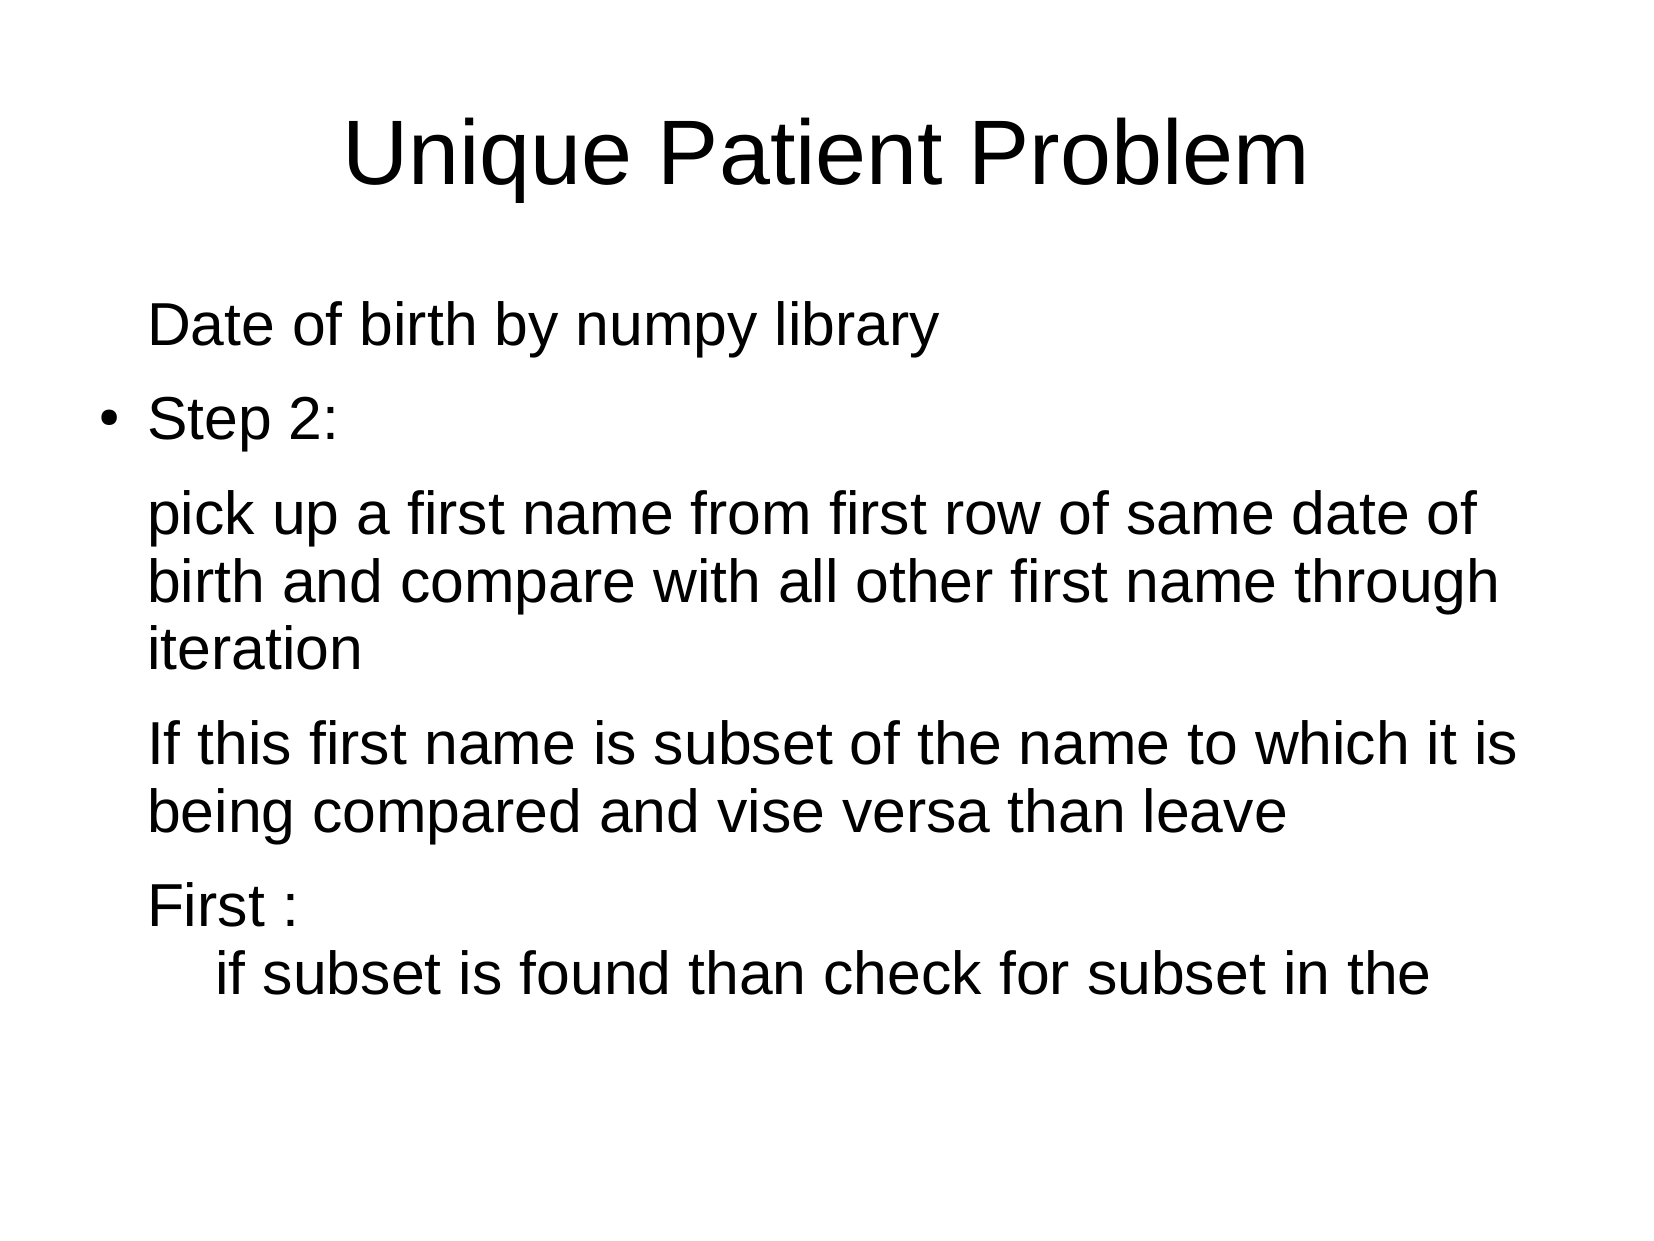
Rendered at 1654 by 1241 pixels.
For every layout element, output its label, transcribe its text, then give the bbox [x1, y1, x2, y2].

list Date of birth by numpy library Step 2: pick up a first name from first row of same date of birth and compare with all other first name through iteration If this first name is subset of the name to which it is being compared and vise versa than leave First : if subset is found than check for subset in the [82, 290, 1571, 1010]
title Unique Patient Problem [82, 49, 1571, 257]
